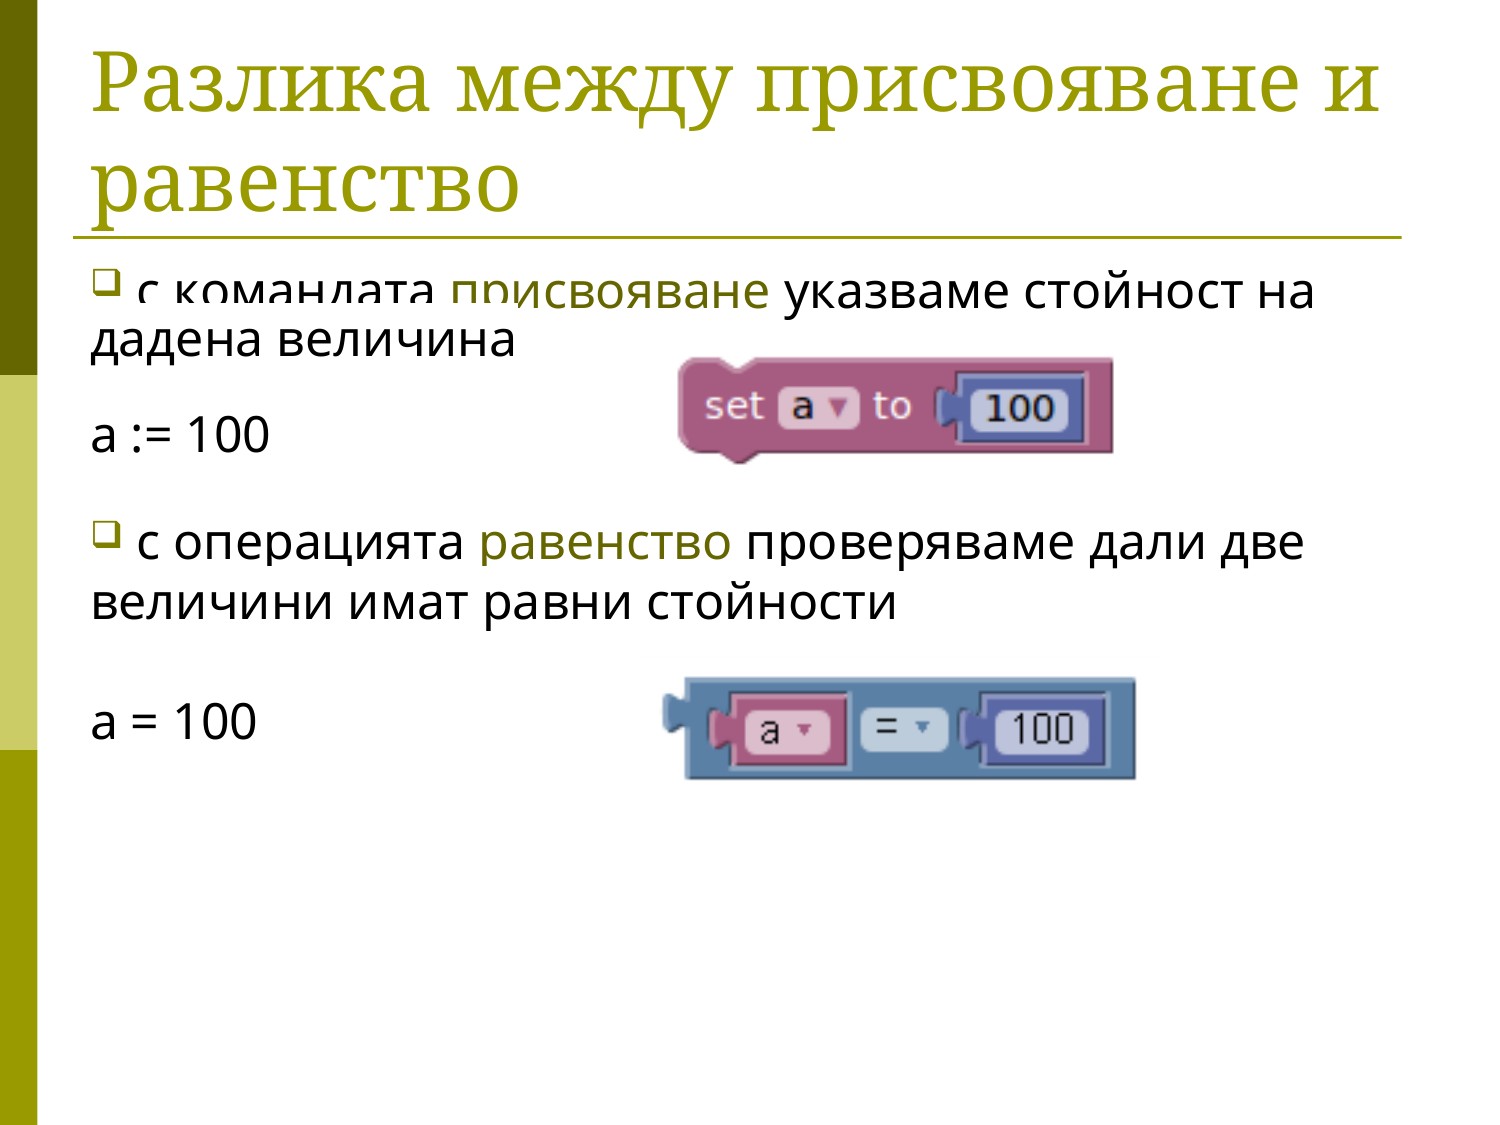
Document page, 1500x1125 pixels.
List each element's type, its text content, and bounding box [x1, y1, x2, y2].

picture [655, 337, 1164, 486]
list с командата присвояване указваме стойност на дадена величина a := 100 с операцията равенство проверяваме дали две величини имат равни стойности a = 100 [75, 262, 1500, 1063]
title Разлика между присвояване и равенство [75, 0, 1500, 236]
picture [636, 656, 1164, 808]
